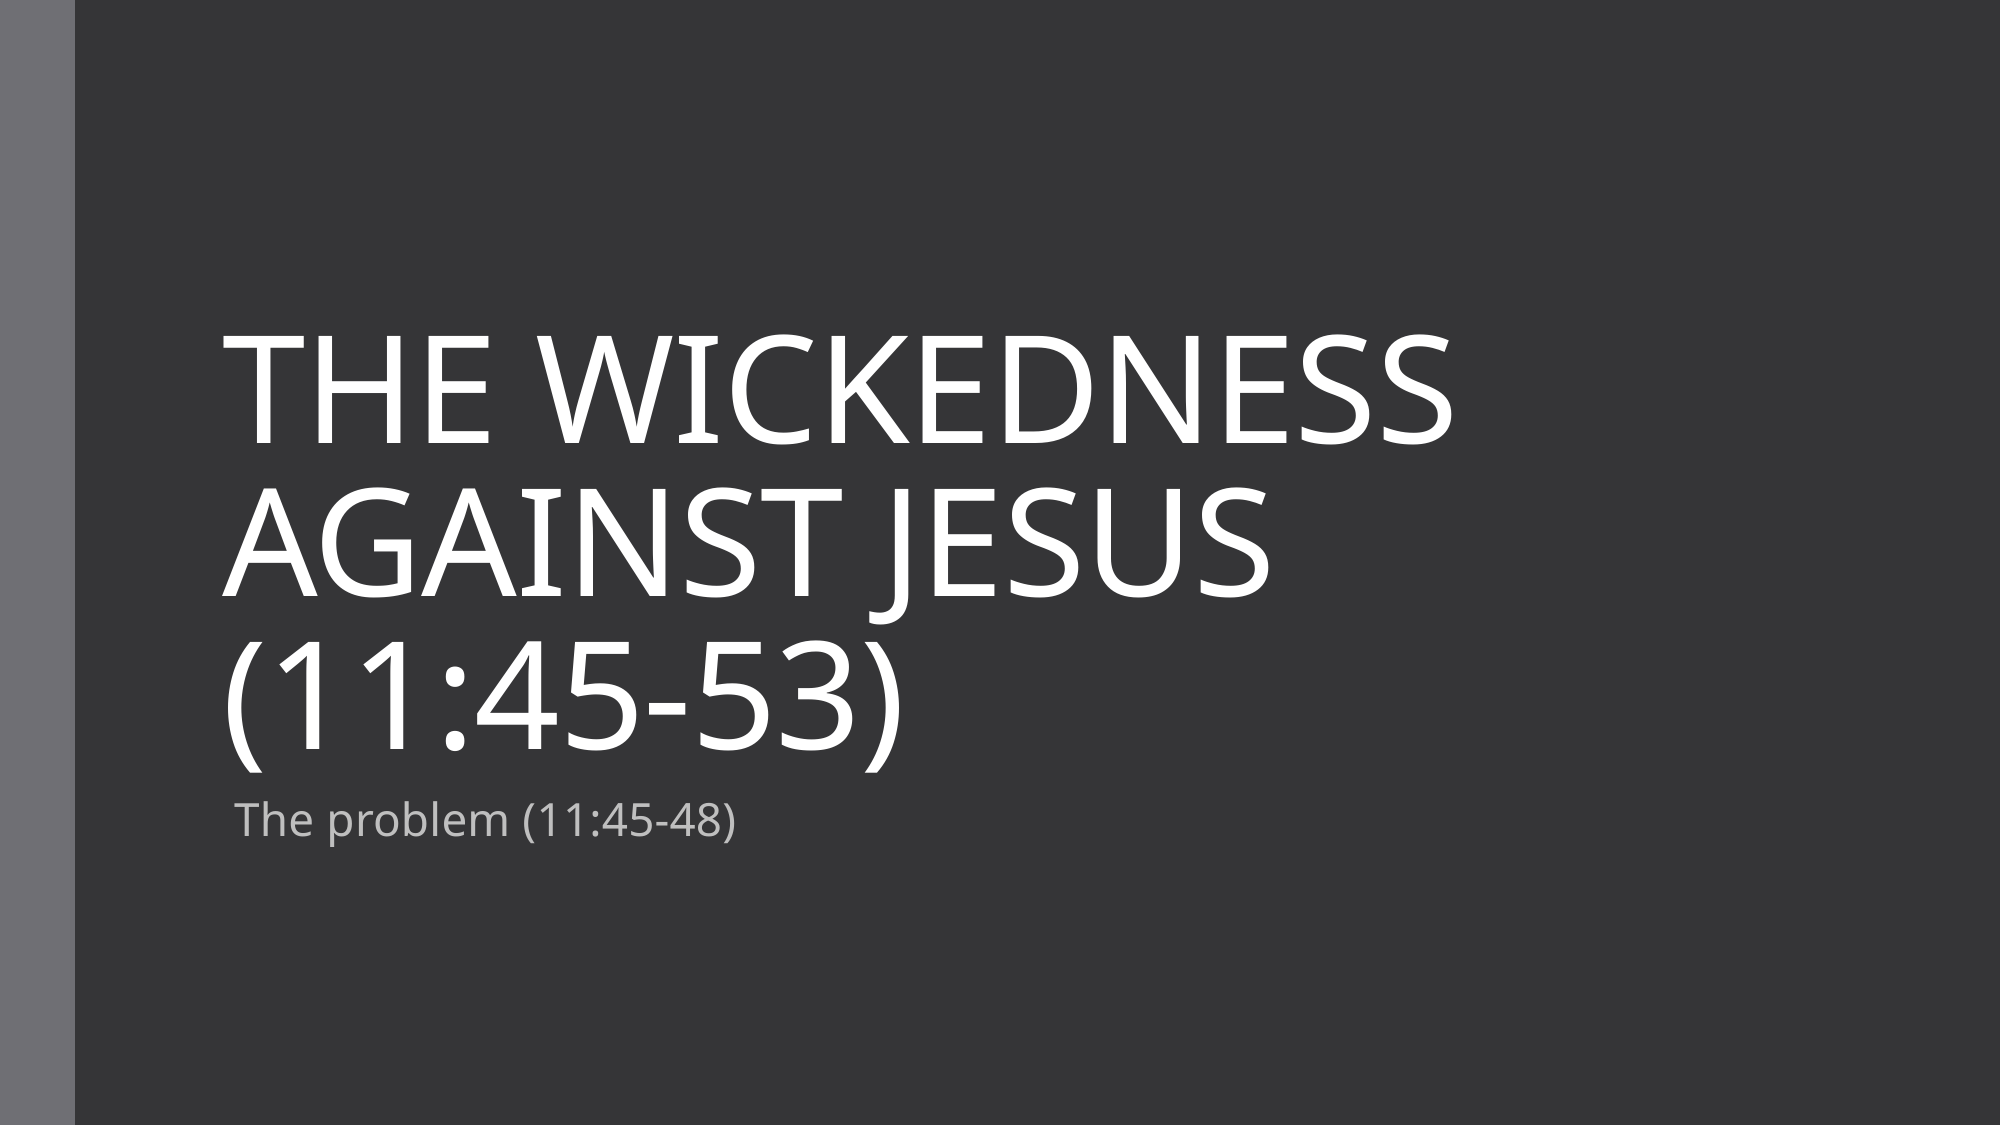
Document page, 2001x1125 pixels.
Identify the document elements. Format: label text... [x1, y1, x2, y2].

title THE WICKEDNESS AGAINST JESUS (11:45-53) [206, 124, 1752, 787]
subtitle The problem (11:45-48) [206, 787, 1752, 1066]
